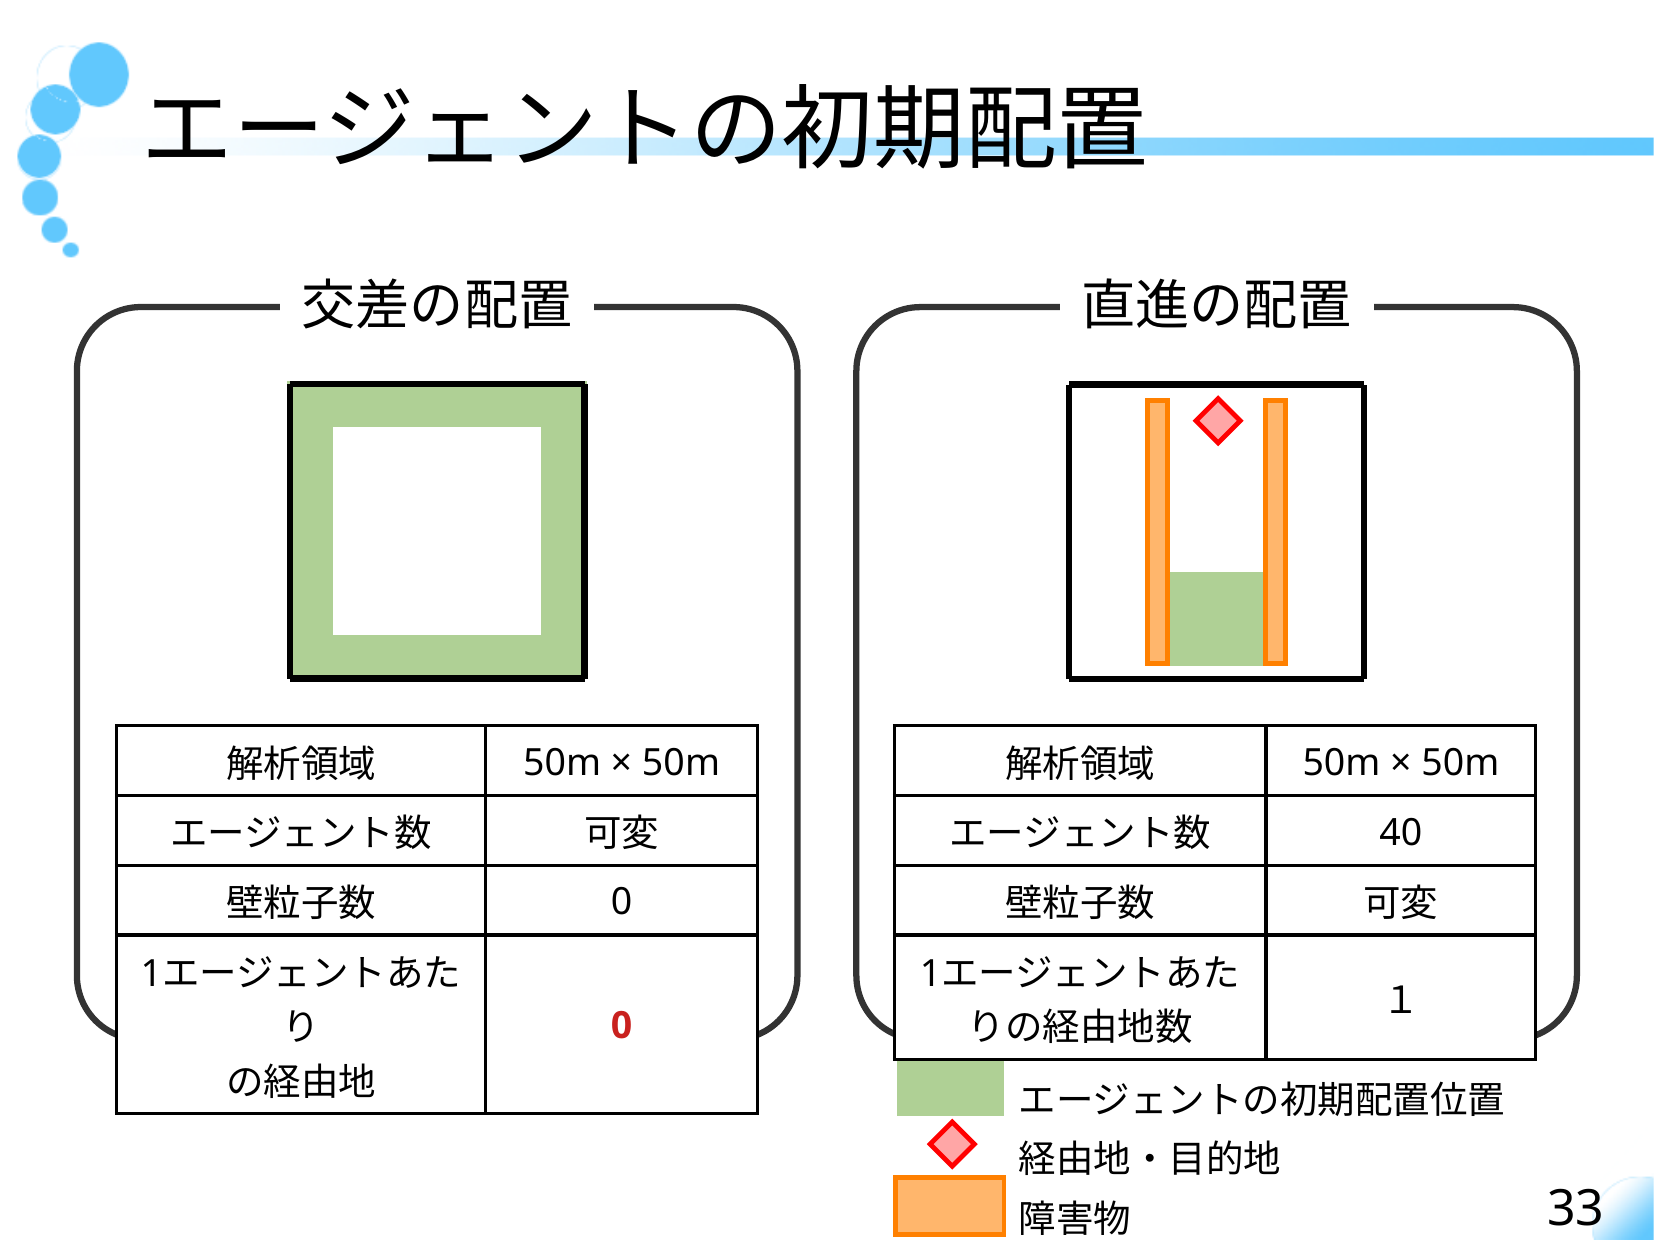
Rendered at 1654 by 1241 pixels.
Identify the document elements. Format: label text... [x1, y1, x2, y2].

text_box 経由地・目的地 [1003, 1122, 1484, 1175]
text_box [64, 253, 1625, 325]
text_box [897, 1061, 1004, 1116]
text_box [1147, 400, 1286, 664]
table_header 50m × 50m [487, 727, 756, 794]
table_cell 40 [1268, 797, 1534, 864]
table_cell エージェント数 [896, 797, 1264, 864]
table_cell 可変 [1268, 867, 1534, 933]
table_cell 壁粒子数 [118, 867, 484, 933]
table_cell 0 [487, 937, 756, 1112]
text_box 交差の配置 [280, 325, 594, 337]
text_box [930, 1121, 975, 1167]
picture [0, 0, 1654, 1240]
table_cell １ [1268, 937, 1534, 1058]
table_cell エージェント数 [118, 797, 484, 864]
text_box [293, 387, 581, 674]
table_cell 1エージェントあたり の経由地 [118, 937, 484, 1112]
text_box [895, 1177, 1004, 1235]
text_box 障害物 [1004, 1181, 1484, 1234]
table_cell 壁粒子数 [896, 867, 1264, 933]
table_cell 可変 [487, 797, 756, 864]
table_cell 1エージェントあたりの経由地数 [896, 937, 1264, 1058]
text_box 直進の配置 [1060, 325, 1374, 337]
title エージェントの初期配置 [141, 55, 1630, 160]
table_header 解析領域 [118, 727, 484, 794]
table_header 50m × 50m [1268, 727, 1534, 794]
table_cell 0 [487, 867, 756, 933]
text_box [1195, 398, 1241, 443]
text_box エージェントの初期配置位置 [1003, 1062, 1536, 1153]
table_header 解析領域 [896, 727, 1264, 794]
